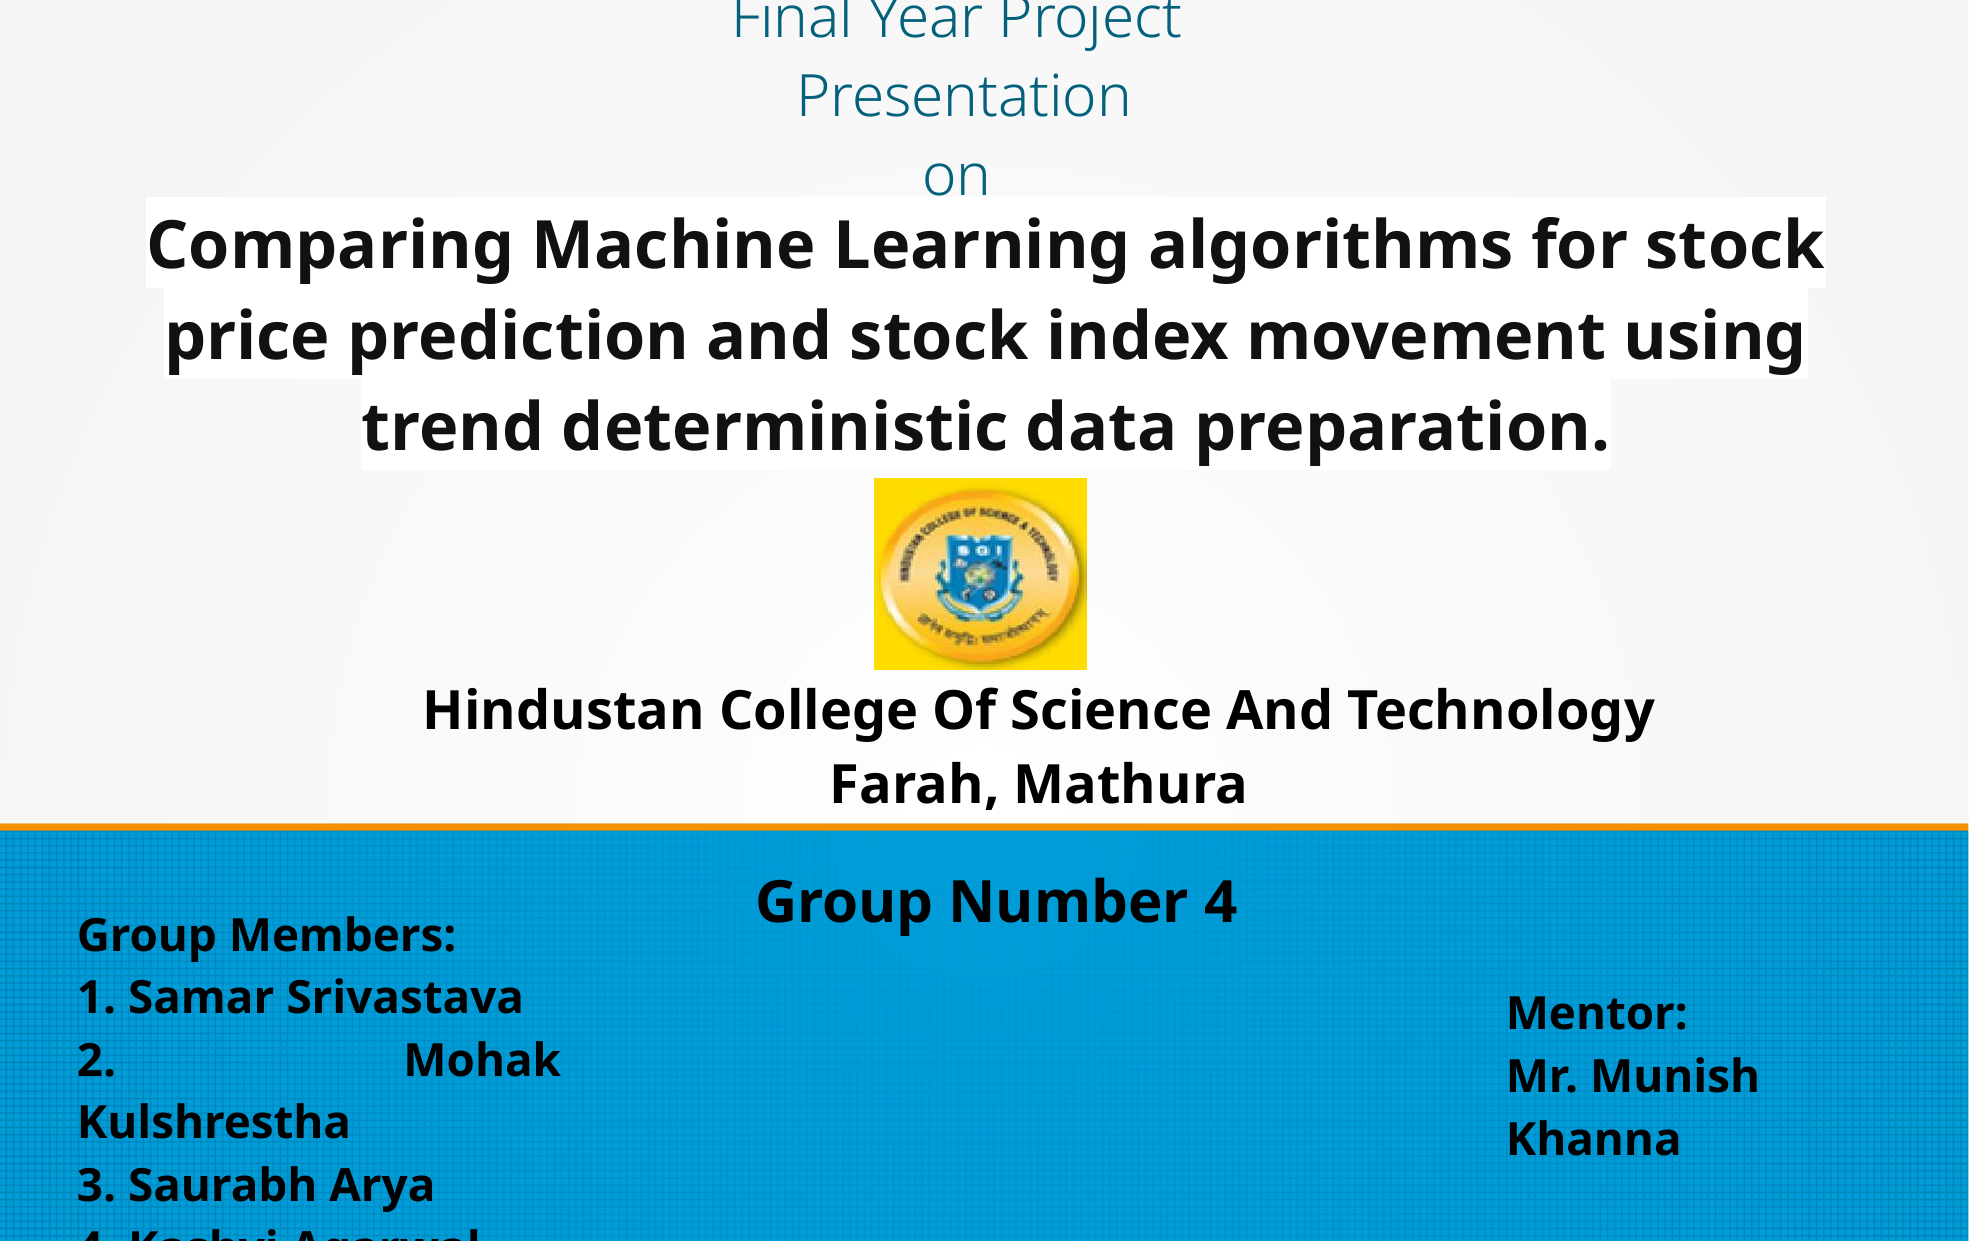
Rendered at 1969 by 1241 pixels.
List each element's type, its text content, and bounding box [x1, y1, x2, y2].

text_box Hindustan College Of Science And Technology Farah, Mathura [248, 677, 1831, 815]
text_box Group Members: 1. Samar Srivastava 2. Mohak Kulshrestha 3. Saurabh Arya 4. Kashvi Agarwal [70, 931, 567, 1241]
text_box Mentor: Mr. Munish Khanna [1500, 968, 1949, 1182]
text_box Comparing Machine Learning algorithms for stock price prediction and stock index movement using trend deterministic data preparation. [59, 217, 1914, 450]
text_box Group Number 4 [696, 855, 1312, 945]
title Final Year Project Presentation on [70, 0, 1843, 213]
picture [0, 0, 1969, 830]
